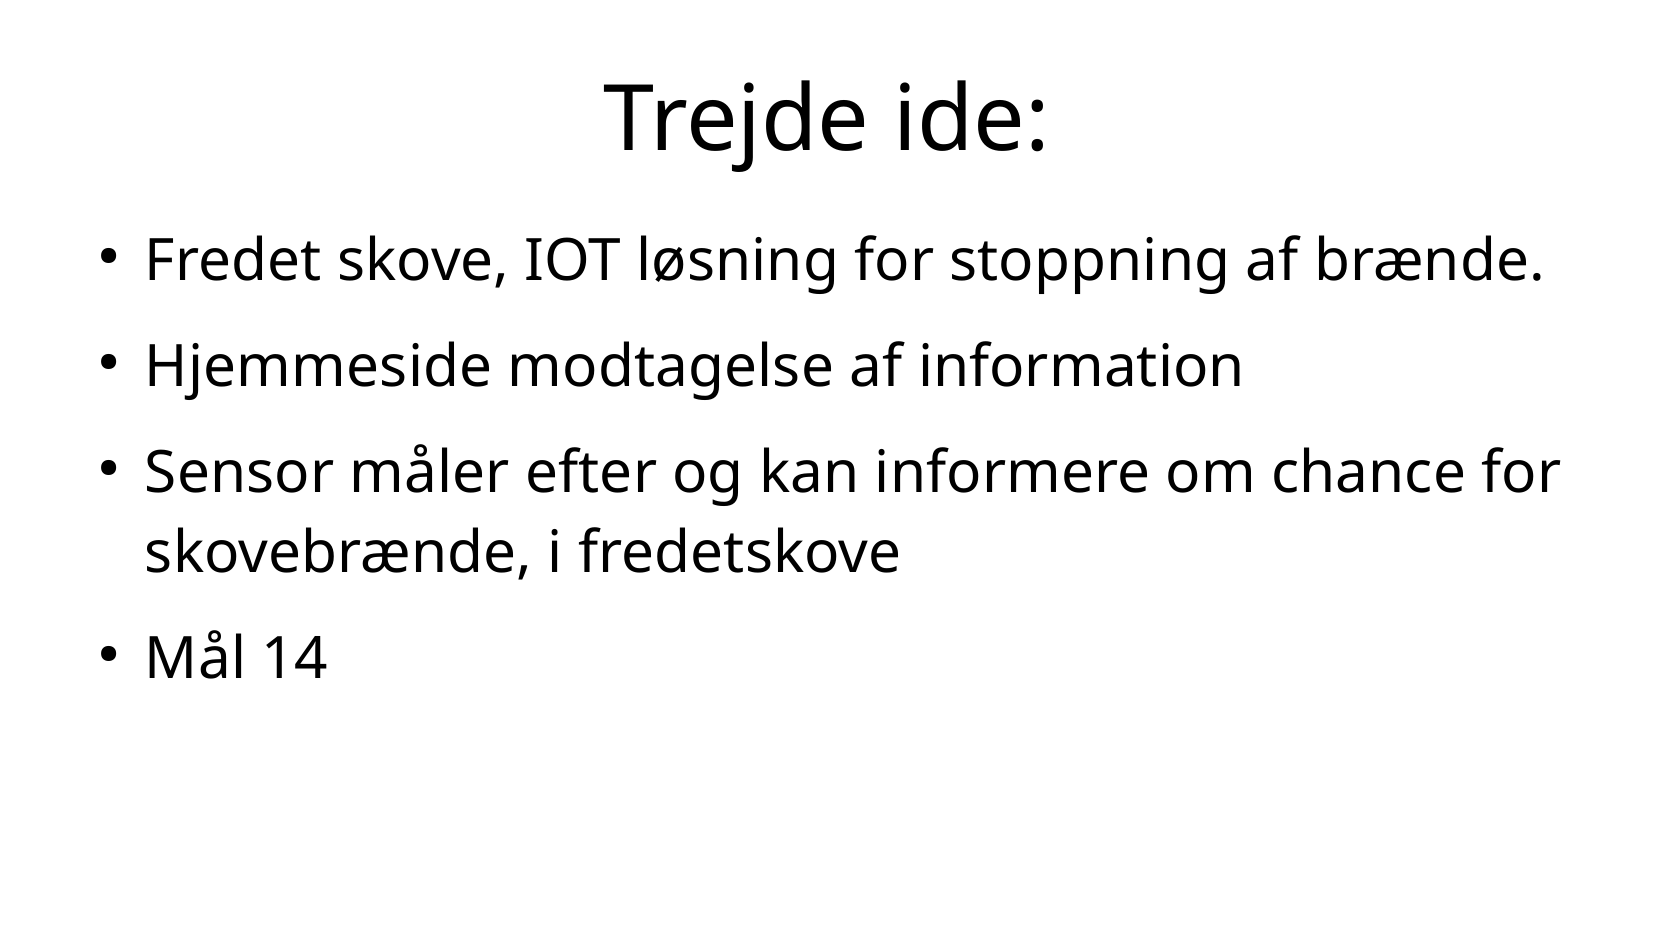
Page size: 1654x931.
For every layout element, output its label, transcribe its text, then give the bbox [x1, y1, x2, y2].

list Fredet skove, IOT løsning for stoppning af brænde. Hjemmeside modtagelse af information Sensor måler efter og kan informere om chance for skovebrænde, i fredetskove Mål 14 [82, 217, 1571, 758]
title Trejde ide: [82, 37, 1571, 193]
